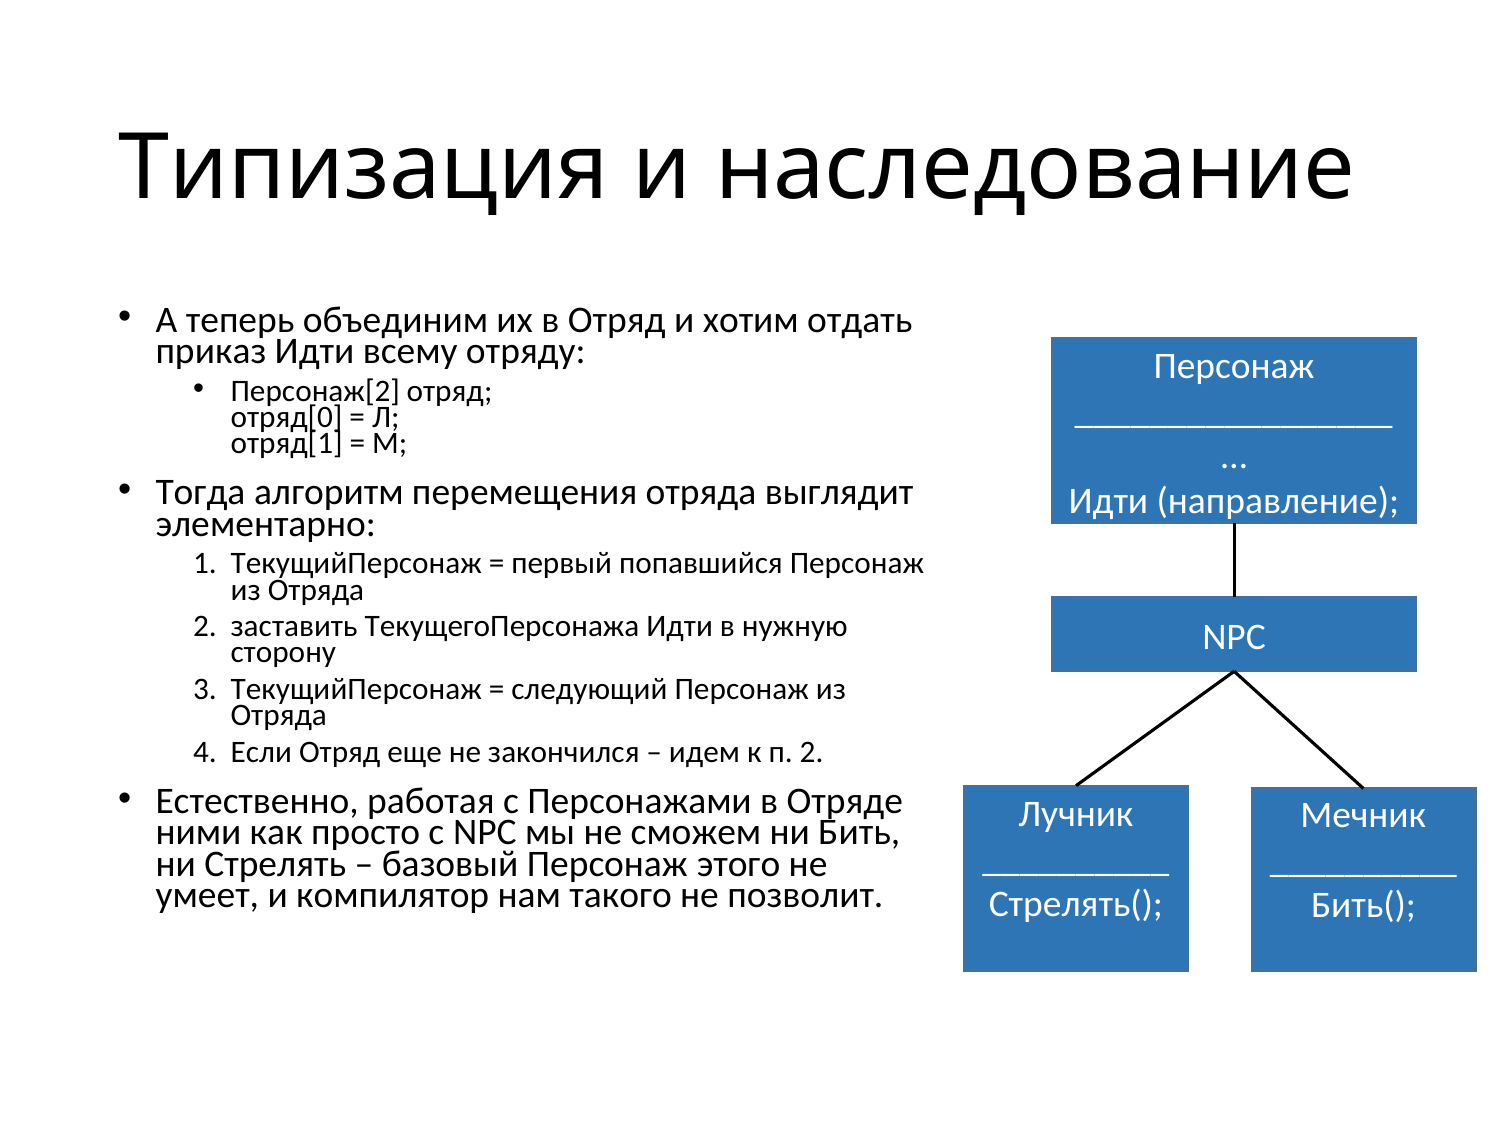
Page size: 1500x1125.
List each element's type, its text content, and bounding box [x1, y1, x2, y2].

text_box Лучник __________ Стрелять(); [964, 785, 1189, 972]
text_box Мечник __________ Бить(); [1251, 788, 1476, 972]
list А теперь объединим их в Отряд и хотим отдать приказ Идти всему отряду: Персонаж[2] отряд; отряд[0] = Л; отряд[1] = М; Тогда алгоритм перемещения отряда выглядит элементарно: ТекущийПерсонаж = первый попавшийся Персонаж из Отряда заставить ТекущегоПерсонажа Идти в нужную сторону ТекущийПерсонаж = следующий Персонаж из Отряда Если Отряд еще не закончился – идем к п. 2. Естественно, работая с Персонажами в Отряде ними как просто с NPC мы не сможем ни Бить, ни Стрелять – базовый Персонаж этого не умеет, и компилятор нам такого не позволит. [103, 299, 955, 1014]
text_box NPC [1052, 597, 1417, 672]
title Типизация и наследование [103, 59, 1397, 278]
text_box Персонаж _________________ … Идти (направление); [1052, 337, 1417, 524]
